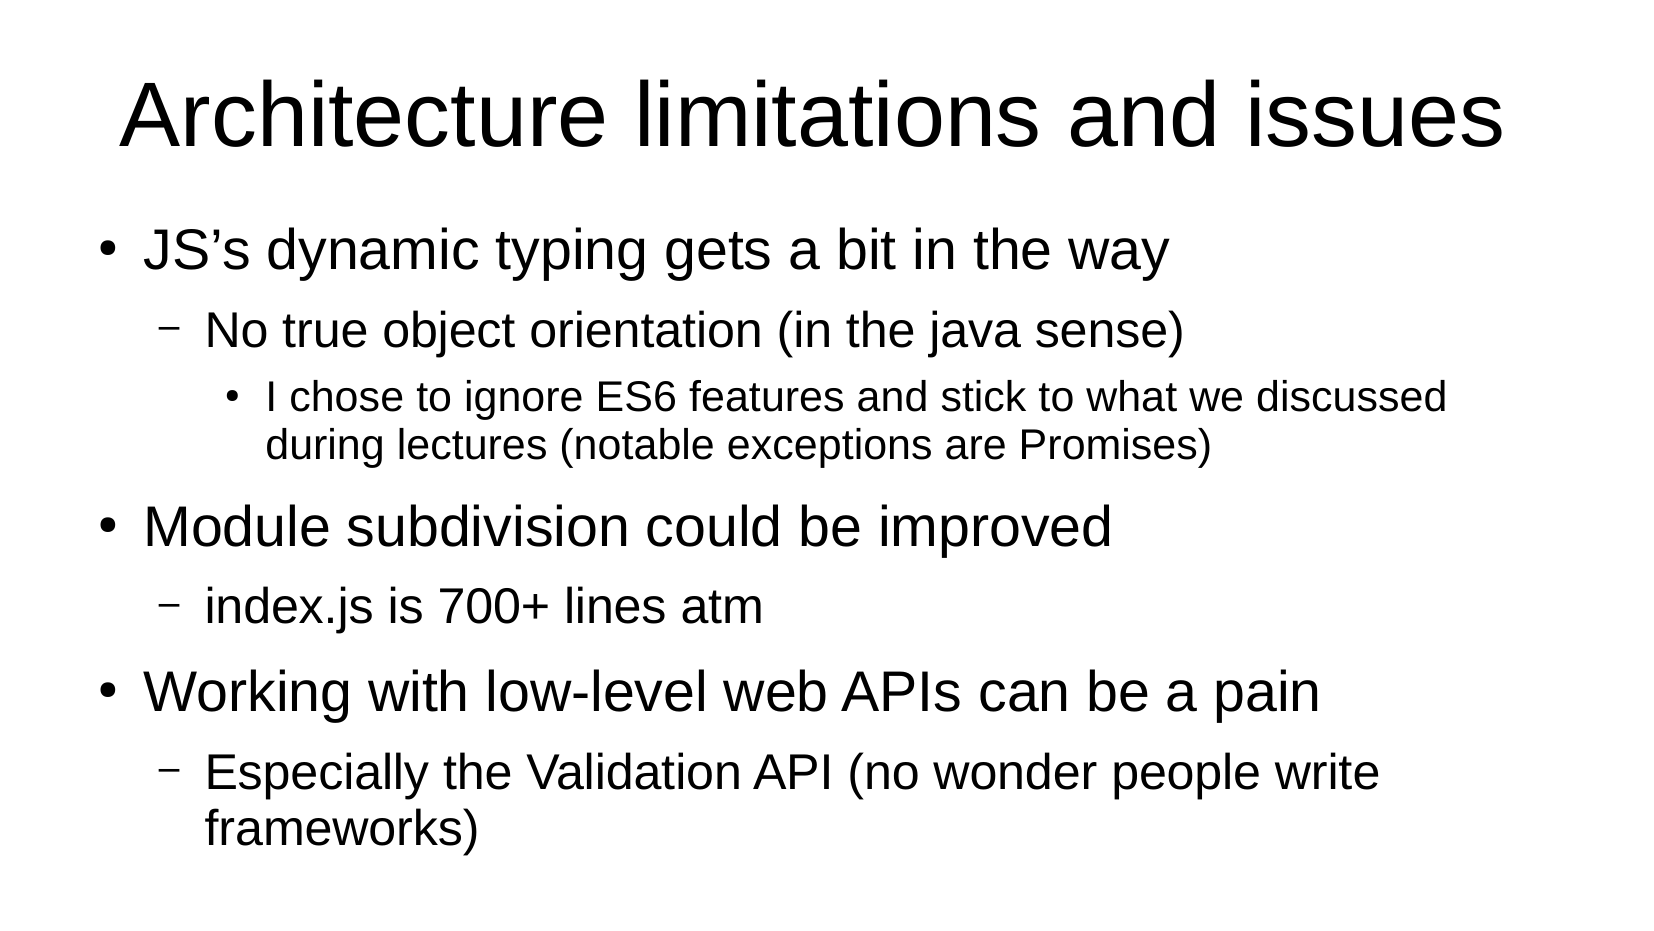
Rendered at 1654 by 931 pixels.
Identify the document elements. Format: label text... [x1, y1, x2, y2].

title Architecture limitations and issues [82, 37, 1571, 193]
list JS’s dynamic typing gets a bit in the way No true object orientation (in the java sense) I chose to ignore ES6 features and stick to what we discussed during lectures (notable exceptions are Promises) Module subdivision could be improved index.js is 700+ lines atm Working with low-level web APIs can be a pain Especially the Validation API (no wonder people write frameworks) [82, 217, 1571, 863]
